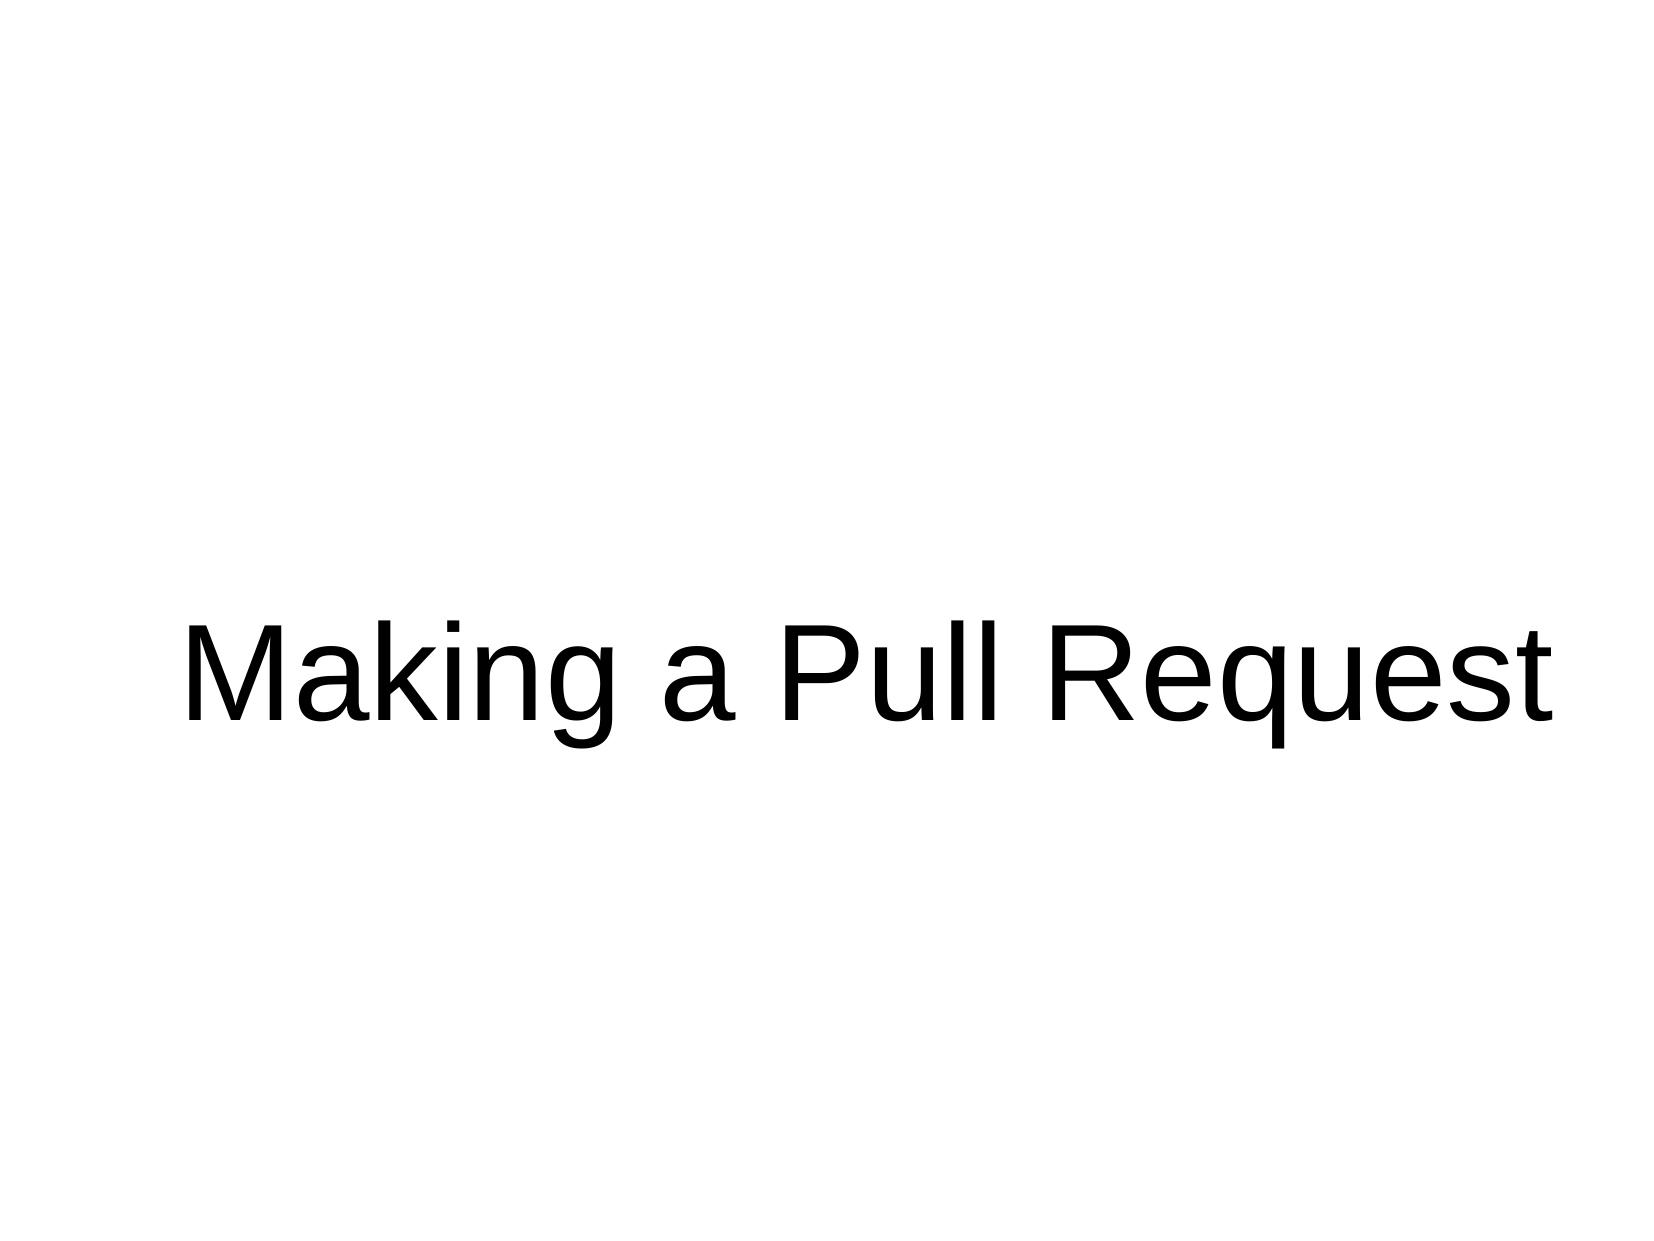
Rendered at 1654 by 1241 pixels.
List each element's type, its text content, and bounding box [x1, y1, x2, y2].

list Making a Pull Request [87, 286, 1576, 1079]
